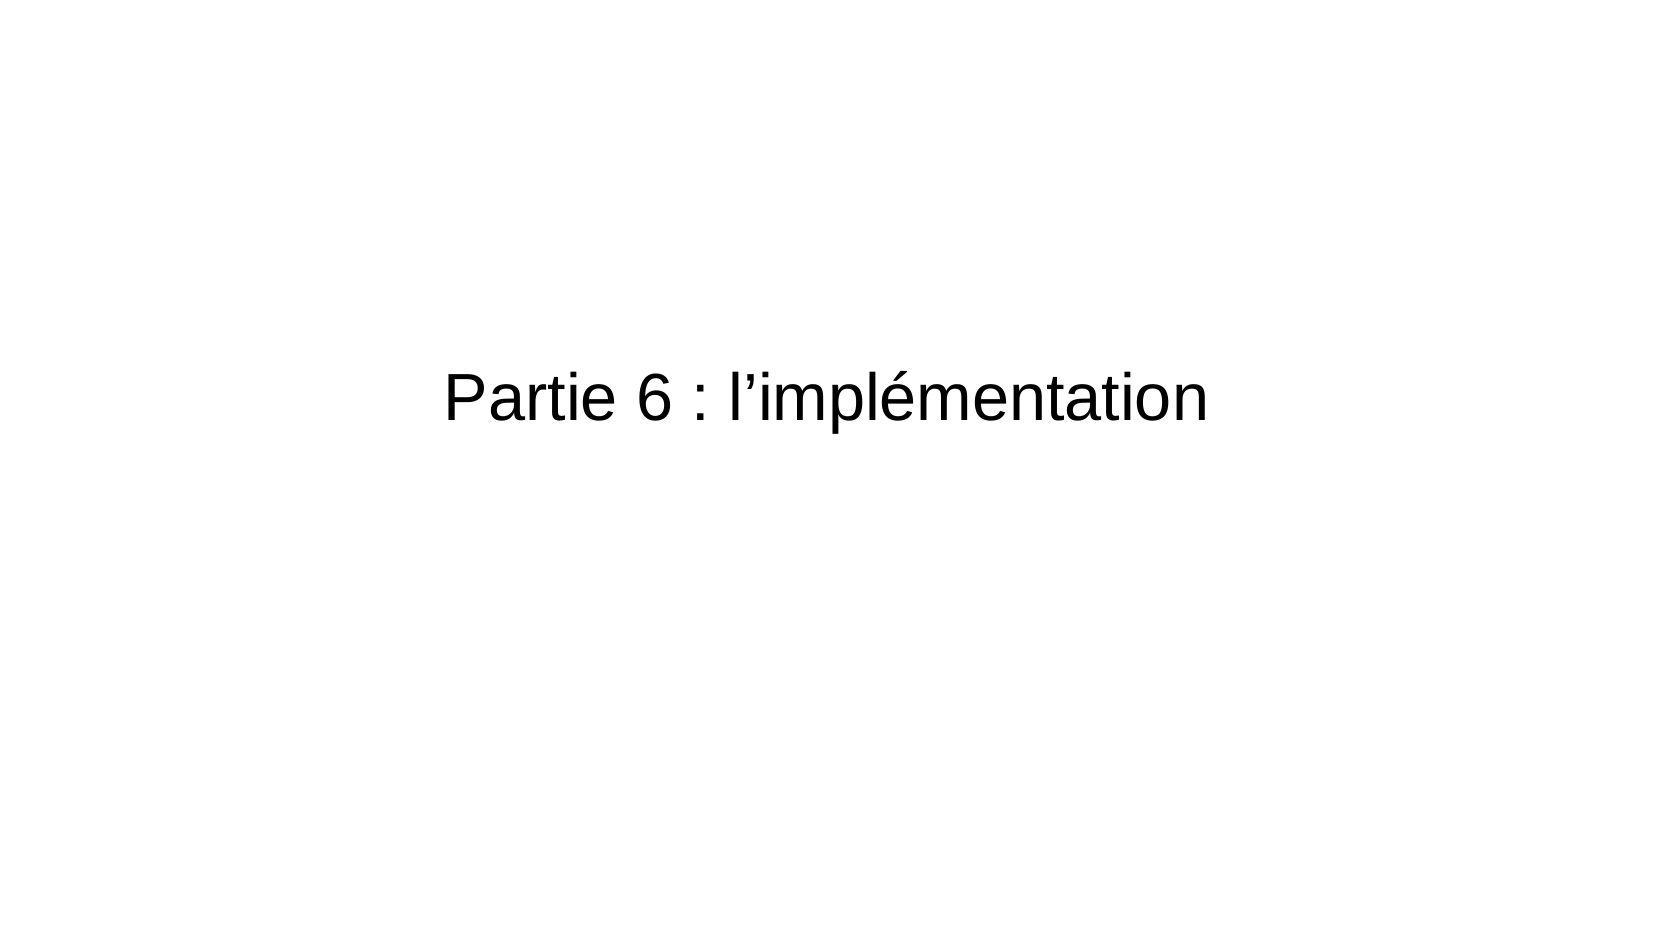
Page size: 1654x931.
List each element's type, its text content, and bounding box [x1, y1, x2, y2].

subtitle Partie 6 : l’implémentation [82, 37, 1571, 757]
